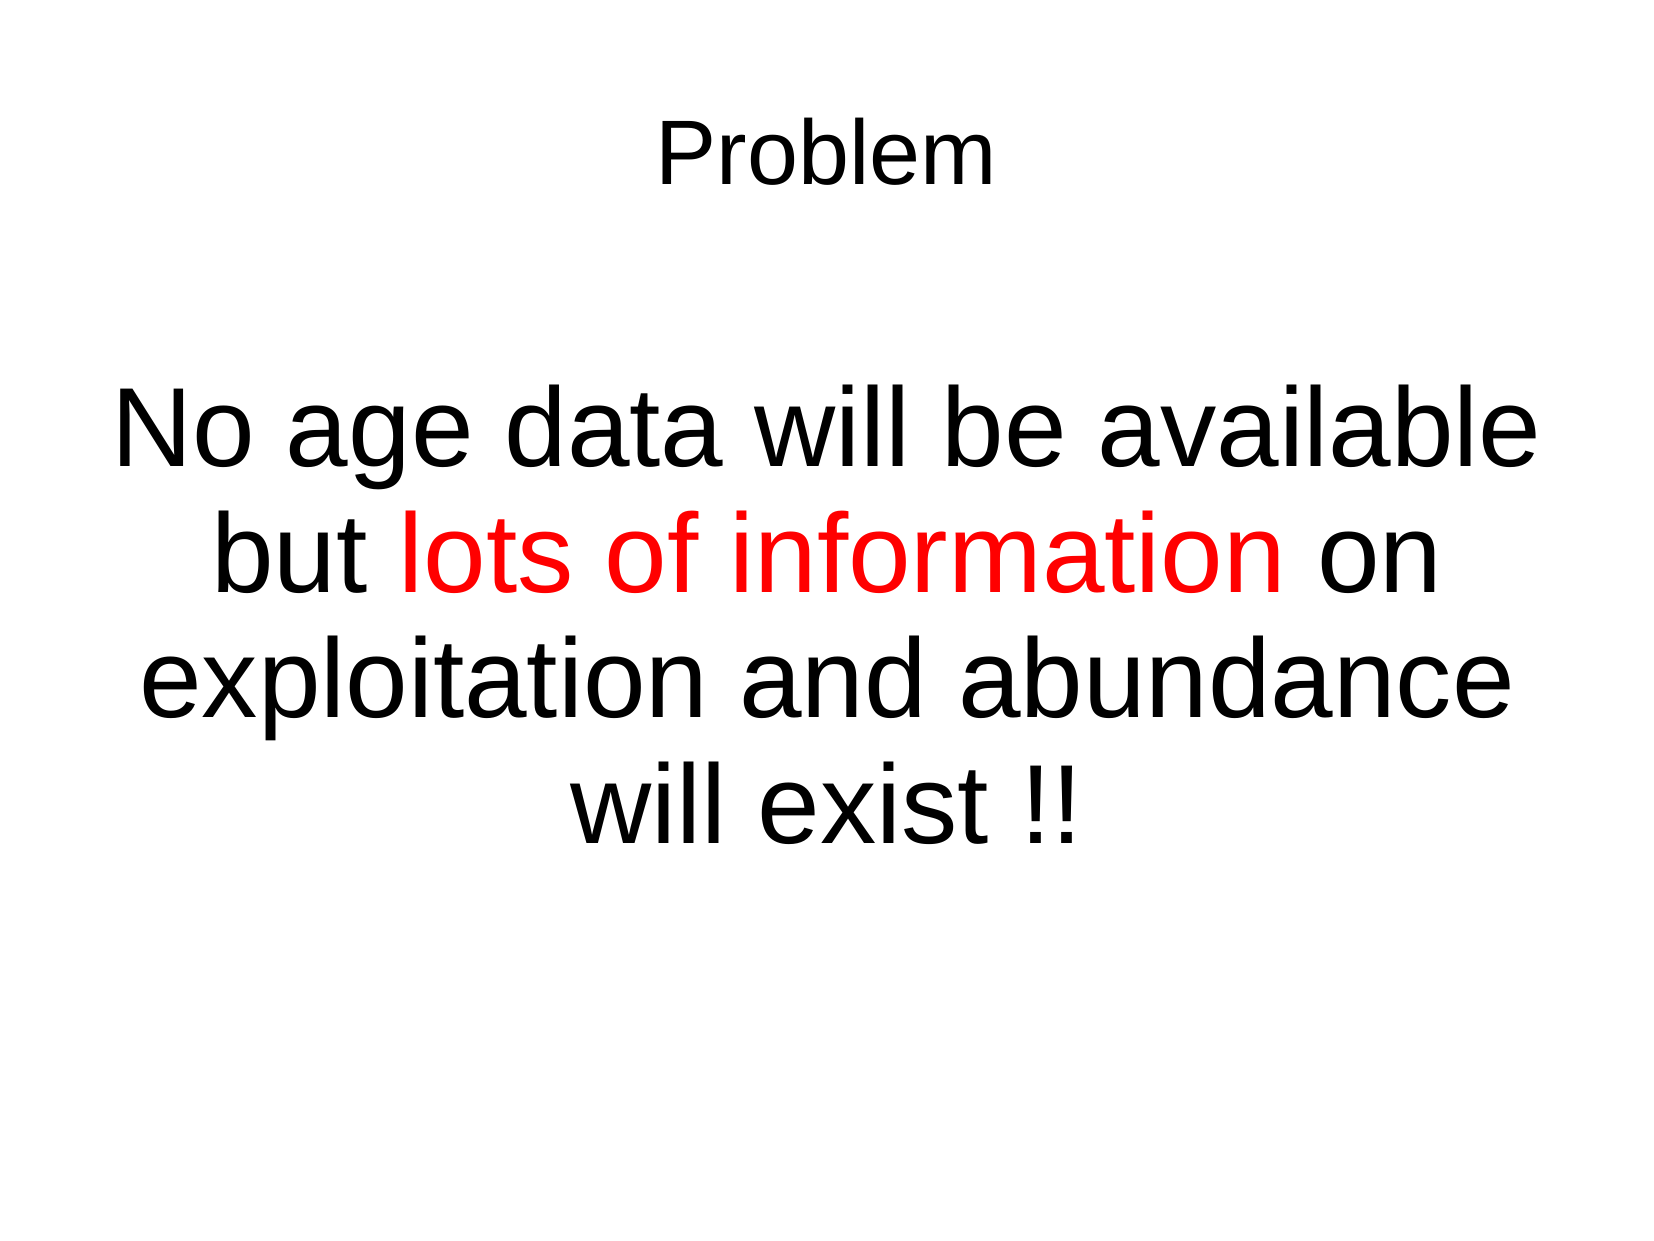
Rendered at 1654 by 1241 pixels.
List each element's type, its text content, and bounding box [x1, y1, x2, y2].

list No age data will be available but lots of information on exploitation and abundance will exist !! [82, 365, 1571, 876]
title Problem [82, 49, 1571, 257]
